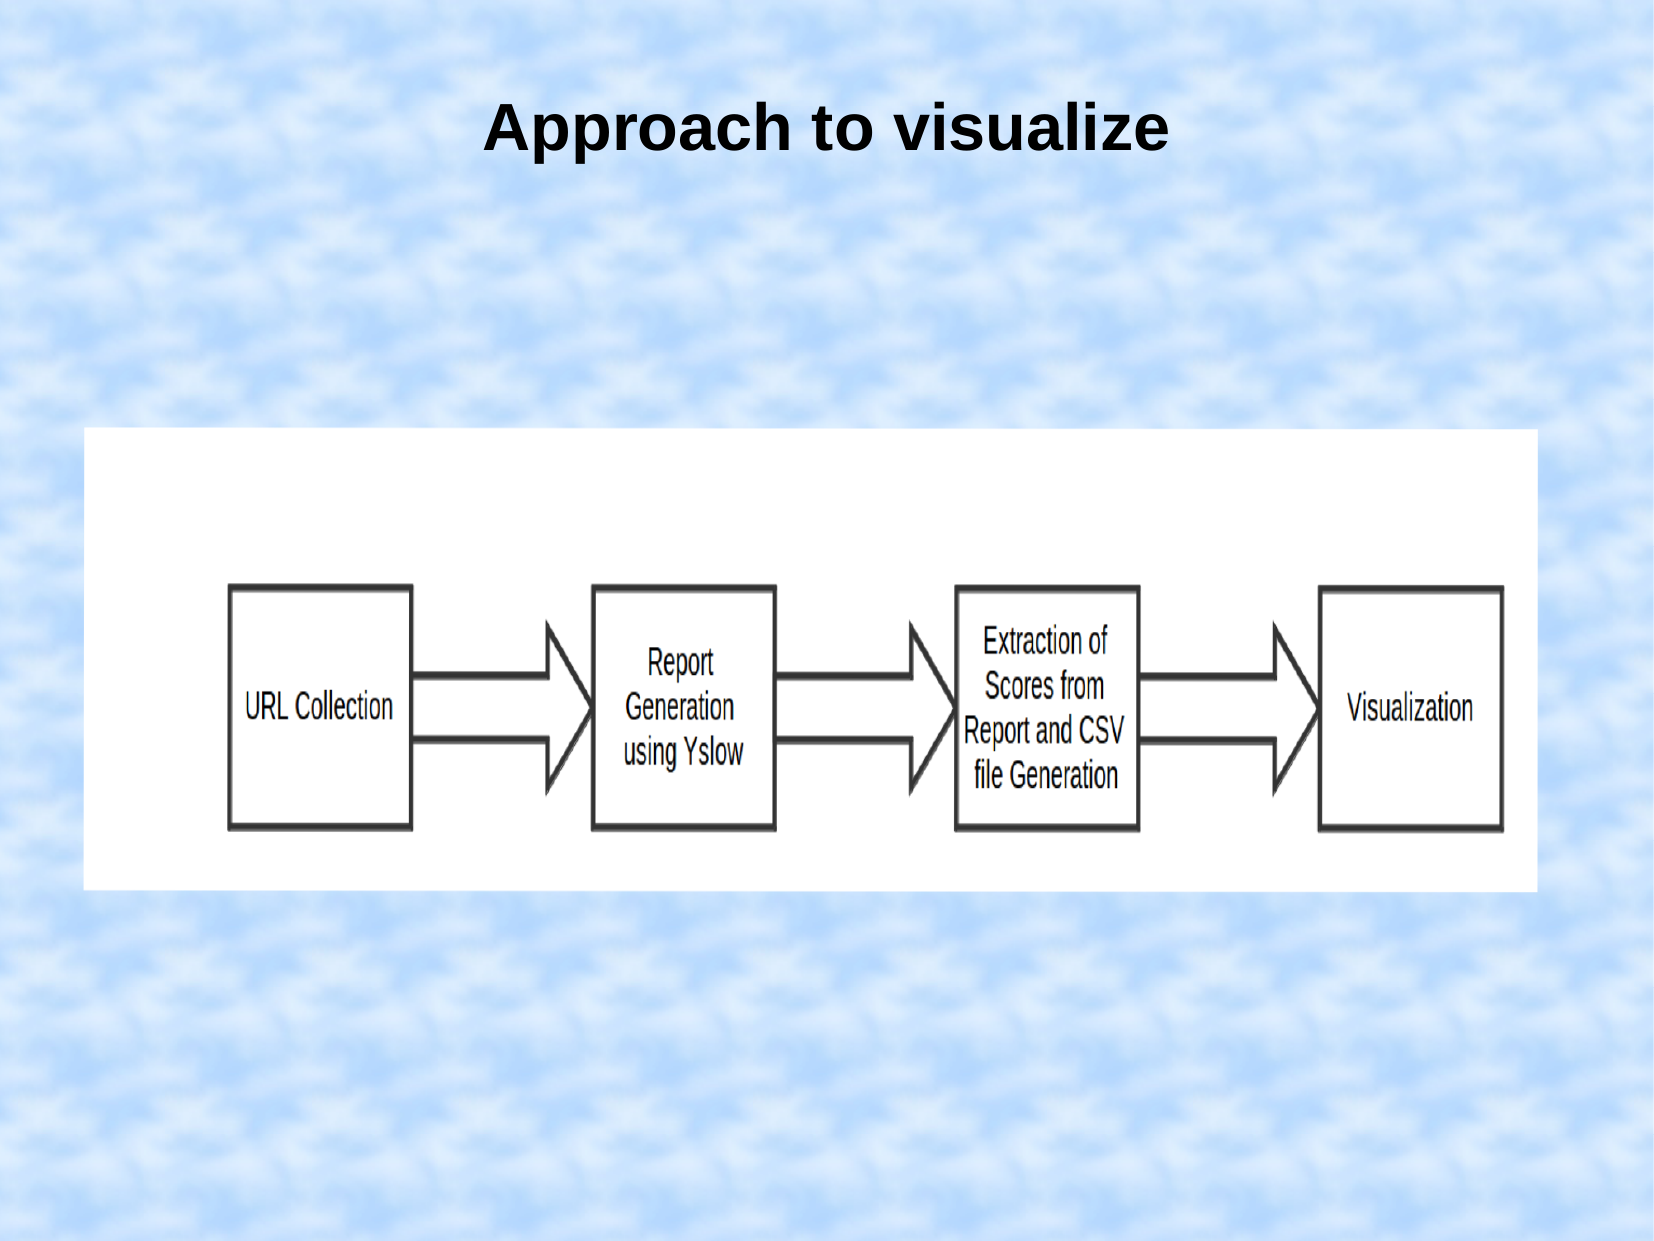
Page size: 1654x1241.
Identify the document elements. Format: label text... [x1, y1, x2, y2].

picture [0, 0, 1654, 1241]
title Approach to visualize [389, 49, 1264, 205]
